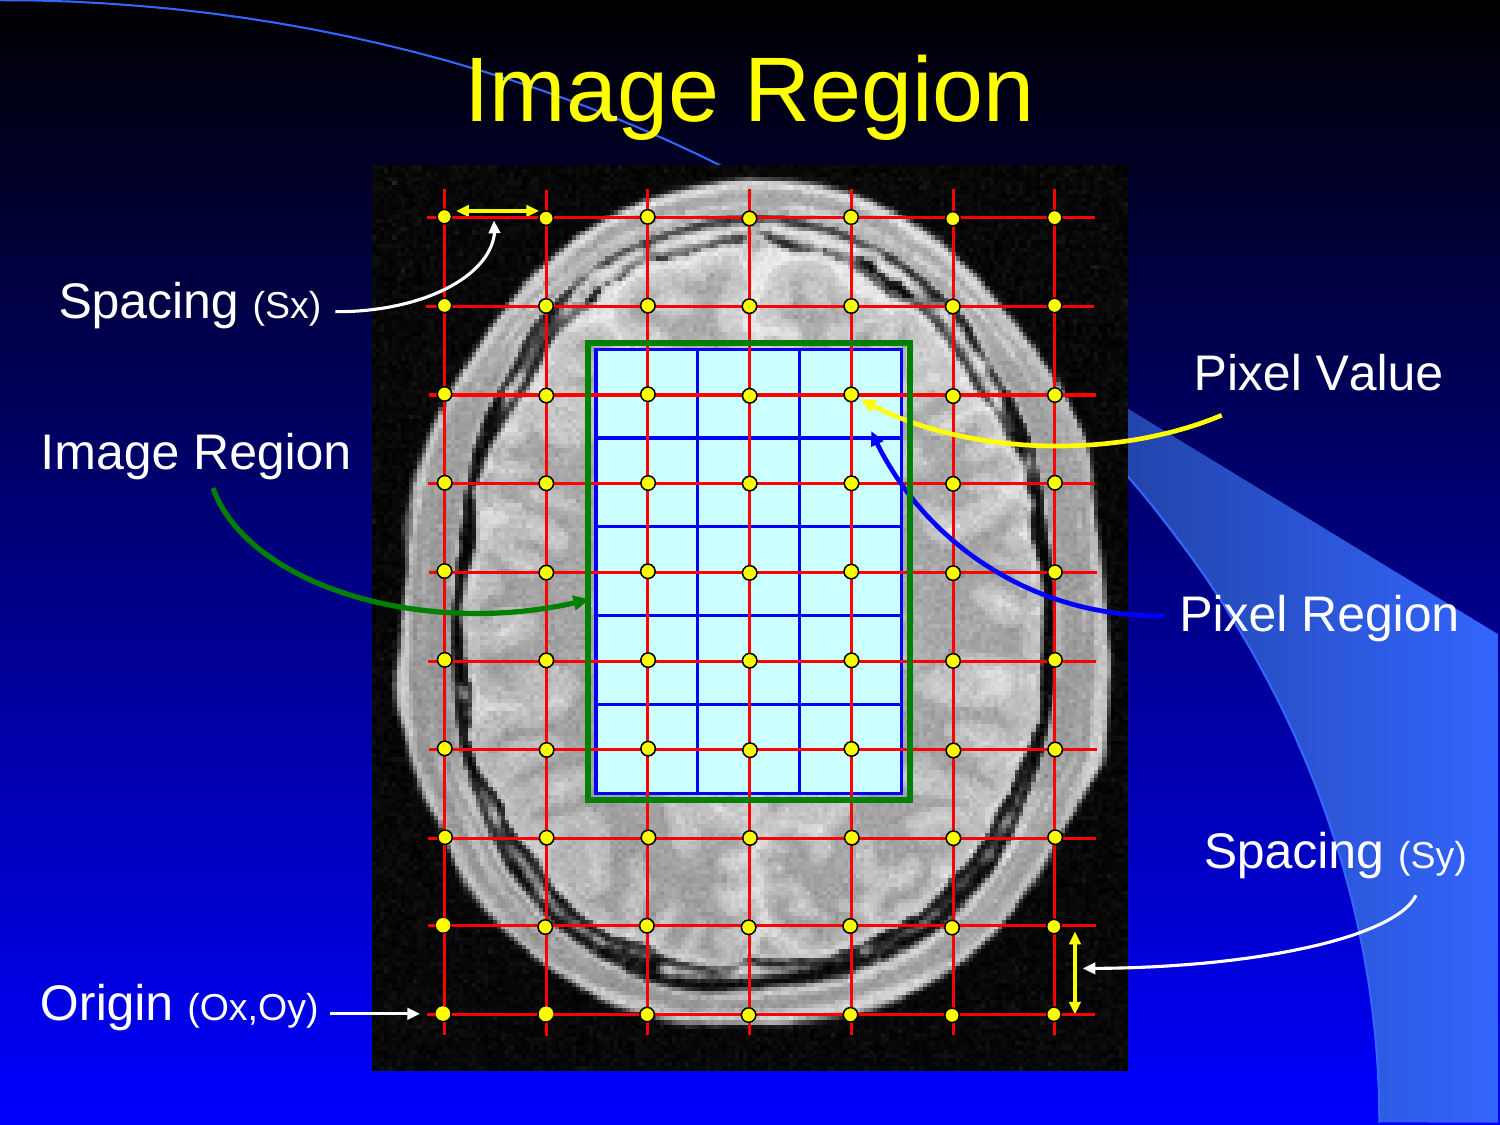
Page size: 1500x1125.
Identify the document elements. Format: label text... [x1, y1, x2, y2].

picture [853, 346, 907, 393]
picture [446, 485, 545, 571]
text_box [537, 1006, 554, 1023]
text_box [944, 920, 960, 935]
text_box [1047, 387, 1063, 403]
text_box [1046, 919, 1062, 934]
picture [372, 165, 1128, 443]
picture [548, 485, 585, 571]
text_box Spacing (Sx) [43, 275, 337, 336]
picture [955, 308, 1053, 393]
picture [902, 663, 907, 748]
text_box [538, 298, 554, 314]
text_box [538, 388, 554, 403]
picture [548, 604, 585, 660]
title Image Region [112, 17, 1388, 163]
picture [853, 219, 952, 305]
text_box [1047, 564, 1063, 580]
picture [902, 491, 907, 571]
picture [751, 840, 850, 924]
text_box [842, 918, 858, 934]
text_box [437, 386, 452, 402]
text_box [437, 298, 452, 313]
picture [591, 346, 646, 393]
picture [751, 803, 850, 837]
picture [548, 308, 646, 393]
picture [548, 751, 646, 837]
text_box [538, 565, 554, 580]
picture [591, 397, 596, 482]
picture [751, 308, 850, 340]
picture [548, 840, 646, 924]
text_box [437, 563, 452, 579]
picture [853, 751, 907, 797]
picture [902, 574, 907, 660]
picture [955, 219, 1053, 305]
text_box [945, 211, 961, 227]
text_box Spacing (Sy) [1189, 825, 1482, 886]
text_box [742, 211, 757, 226]
text_box Pixel Value [1178, 347, 1459, 408]
picture [913, 574, 952, 660]
picture [853, 840, 952, 924]
text_box [640, 298, 656, 313]
text_box [1047, 210, 1062, 225]
picture [955, 397, 1053, 443]
picture [751, 927, 850, 1013]
text_box [437, 829, 453, 845]
text_box [435, 1006, 452, 1022]
text_box [640, 209, 655, 225]
picture [446, 840, 545, 924]
text_box [1047, 475, 1063, 491]
picture [548, 574, 585, 605]
text_box [538, 475, 554, 491]
picture [446, 574, 545, 610]
text_box [435, 917, 451, 933]
text_box [843, 1007, 858, 1023]
text_box [945, 299, 961, 314]
picture [548, 219, 646, 305]
picture [913, 397, 952, 431]
picture [902, 422, 907, 482]
picture [913, 485, 952, 535]
picture [446, 308, 545, 393]
picture [446, 751, 545, 837]
text_box [741, 919, 756, 935]
text_box [741, 1007, 756, 1023]
text_box [843, 298, 859, 314]
picture [649, 308, 748, 340]
picture [372, 602, 1128, 1071]
text_box [946, 743, 961, 758]
text_box [1046, 1006, 1062, 1022]
text_box [1047, 742, 1063, 757]
picture [955, 547, 989, 571]
picture [446, 612, 545, 660]
picture [548, 397, 585, 482]
picture [955, 840, 1053, 924]
picture [1056, 444, 1128, 612]
picture [913, 505, 952, 571]
picture [591, 663, 596, 748]
picture [446, 663, 545, 748]
text_box [944, 1008, 960, 1023]
picture [853, 927, 952, 1013]
picture [955, 438, 1053, 482]
picture [446, 397, 545, 482]
text_box [945, 388, 961, 404]
picture [591, 574, 596, 660]
text_box [539, 830, 554, 846]
picture [372, 293, 443, 609]
text_box [843, 209, 859, 225]
picture [913, 426, 952, 482]
picture [955, 663, 1053, 748]
picture [446, 927, 545, 1013]
text_box [844, 830, 860, 846]
picture [853, 308, 952, 393]
text_box [437, 475, 453, 491]
picture [955, 485, 1053, 571]
text_box [641, 830, 656, 845]
text_box Origin (Ox,Oy) [25, 977, 334, 1038]
text_box [539, 742, 554, 758]
text_box [596, 349, 902, 794]
text_box [437, 209, 452, 224]
picture [591, 485, 596, 571]
text_box [437, 652, 453, 668]
picture [853, 751, 952, 837]
picture [548, 927, 646, 1013]
picture [913, 663, 952, 748]
picture [902, 397, 907, 417]
text_box Pixel Region [1164, 588, 1475, 649]
text_box [537, 919, 553, 935]
text_box [945, 565, 961, 581]
text_box [742, 830, 758, 846]
picture [955, 751, 1053, 837]
text_box [437, 741, 453, 756]
text_box [945, 476, 961, 492]
text_box [538, 653, 554, 668]
picture [649, 840, 748, 924]
picture [649, 803, 748, 837]
picture [955, 927, 1053, 1013]
text_box [639, 918, 655, 934]
picture [591, 751, 646, 797]
text_box [538, 210, 554, 226]
text_box [946, 830, 961, 846]
text_box [945, 653, 961, 669]
text_box [639, 1007, 655, 1022]
picture [548, 663, 585, 748]
picture [1007, 574, 1053, 595]
picture [955, 574, 1053, 660]
text_box [1047, 829, 1063, 845]
text_box [1047, 652, 1063, 668]
picture [446, 219, 545, 305]
text_box Image Region [25, 426, 367, 487]
text_box [742, 298, 757, 314]
picture [649, 219, 748, 305]
text_box [1047, 298, 1062, 313]
picture [751, 219, 850, 305]
picture [649, 927, 748, 1013]
